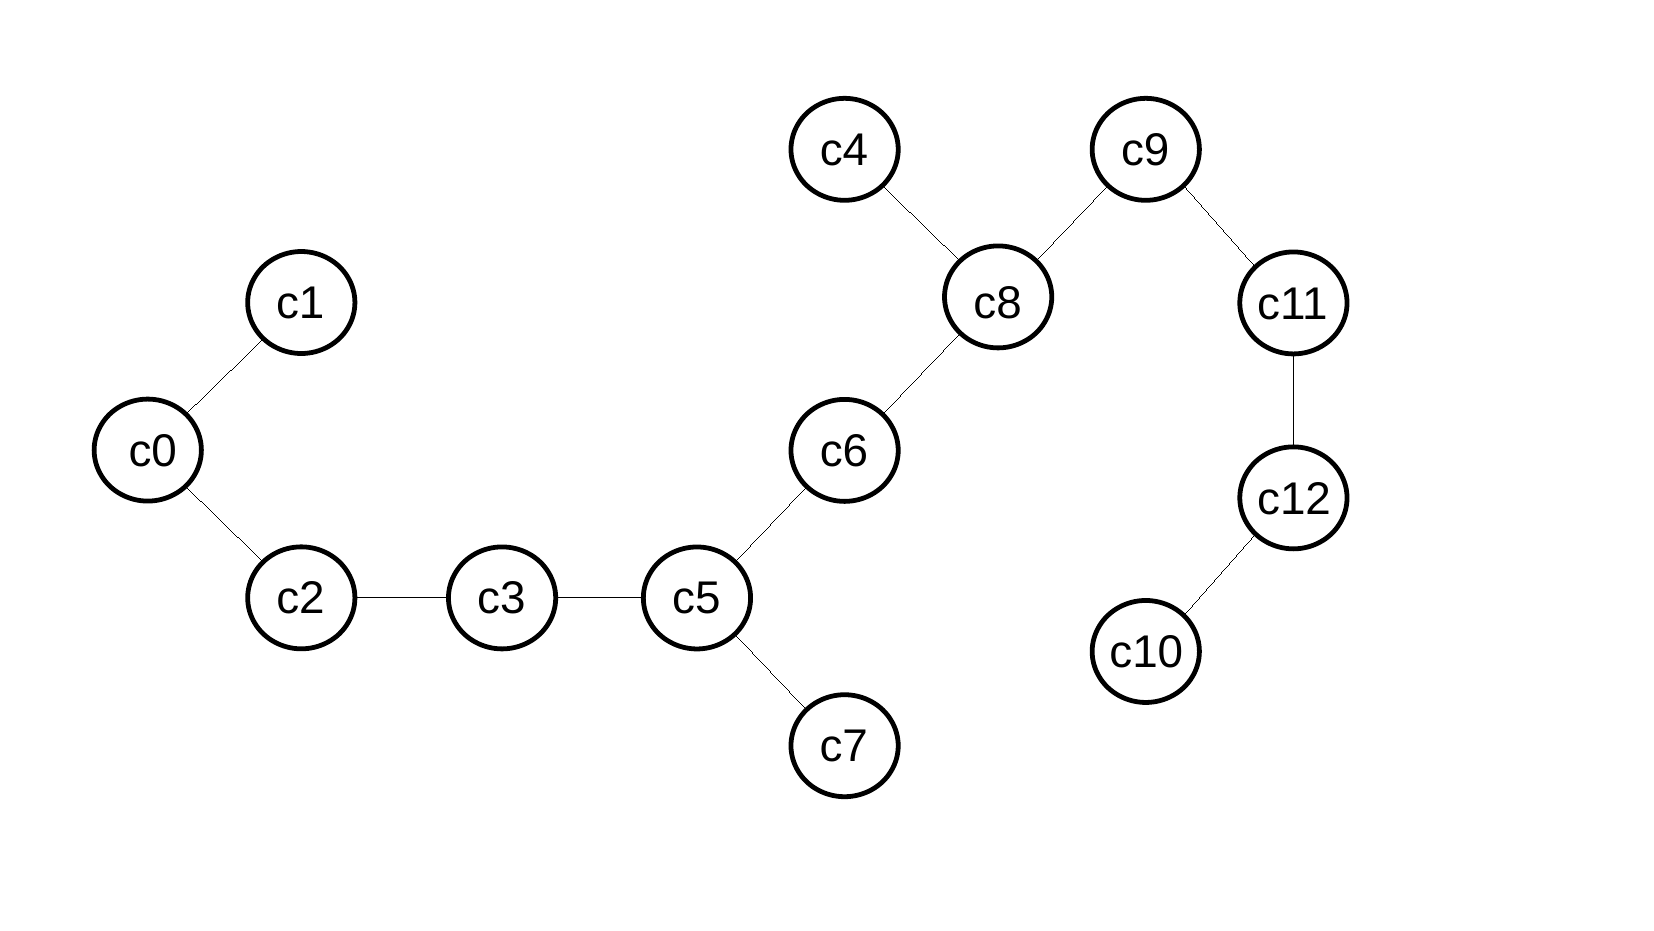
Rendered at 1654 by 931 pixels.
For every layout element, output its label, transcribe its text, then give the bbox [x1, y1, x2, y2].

text_box c6 [804, 417, 884, 484]
text_box c8 [958, 270, 1037, 337]
text_box c2 [261, 565, 340, 632]
text_box c9 [1106, 116, 1185, 183]
text_box c5 [657, 565, 736, 632]
text_box c3 [462, 565, 541, 632]
text_box c11 [1242, 270, 1343, 337]
text_box c1 [261, 269, 340, 336]
text_box c0 [113, 417, 192, 484]
text_box c10 [1094, 618, 1199, 685]
text_box c4 [805, 116, 884, 183]
text_box c7 [804, 712, 884, 779]
text_box c12 [1242, 465, 1346, 532]
